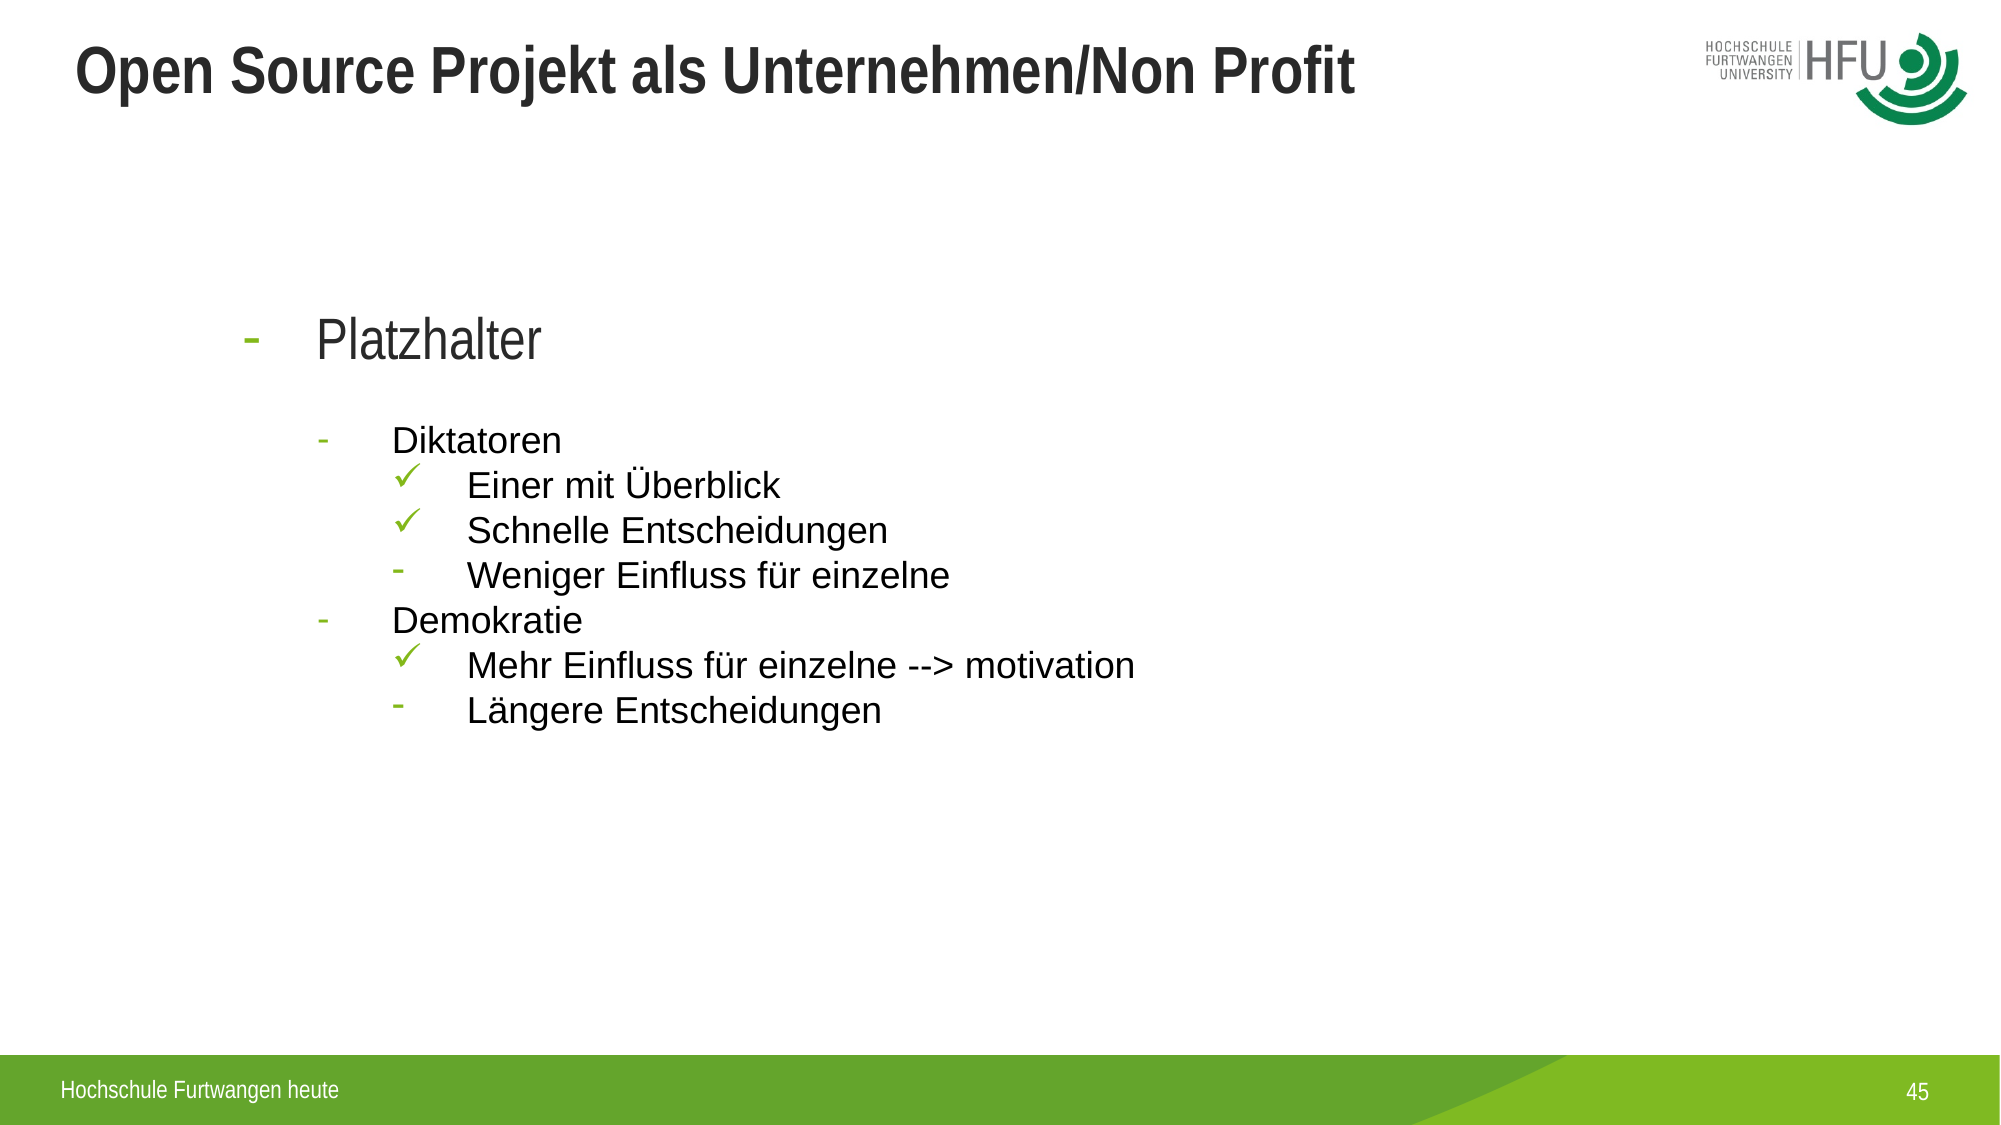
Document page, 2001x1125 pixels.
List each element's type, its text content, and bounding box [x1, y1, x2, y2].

picture [0, 1055, 2000, 1125]
text_box <number> [1672, 1057, 1945, 1124]
text_box Platzhalter Diktatoren Einer mit Überblick Schnelle Entscheidungen Weniger Einfluss für einzelne Demokratie Mehr Einfluss für einzelne --> motivation Längere Entscheidungen [151, 248, 1642, 830]
picture [1689, 19, 1981, 137]
text_box Open Source Projekt als Unternehmen/Non Profit [60, 28, 1591, 102]
text_box Hochschule Furtwangen heute [60, 1058, 985, 1119]
